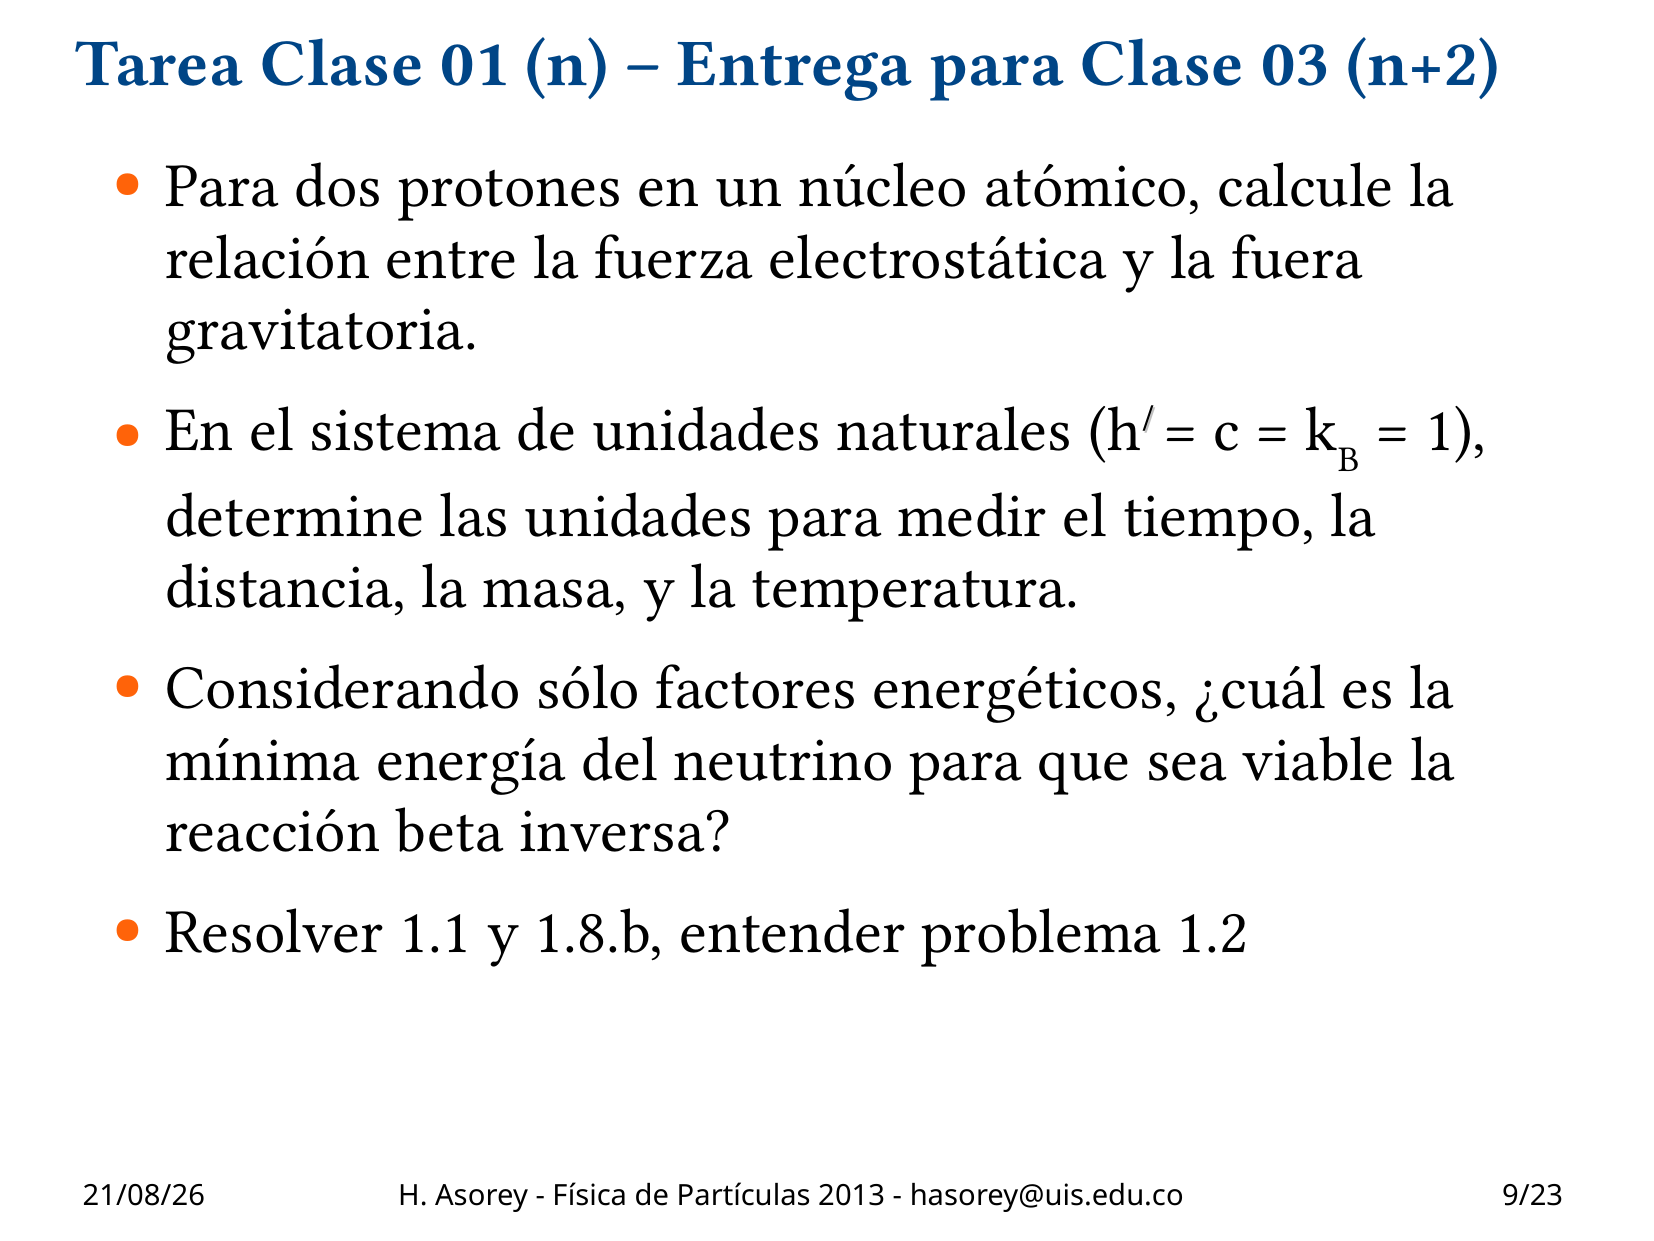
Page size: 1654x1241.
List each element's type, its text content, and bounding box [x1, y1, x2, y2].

title Tarea Clase 01 (n) – Entrega para Clase 03 (n+2) [75, 13, 1564, 115]
list Para dos protones en un núcleo atómico, calcule la relación entre la fuerza electrostática y la fuera gravitatoria. En el sistema de unidades naturales (h/ = c = kB = 1), determine las unidades para medir el tiempo, la distancia, la masa, y la temperatura. Considerando sólo factores energéticos, ¿cuál es la mínima energía del neutrino para que sea viable la reacción beta inversa? Resolver 1.1 y 1.8.b, entender problema 1.2 [82, 150, 1571, 1156]
